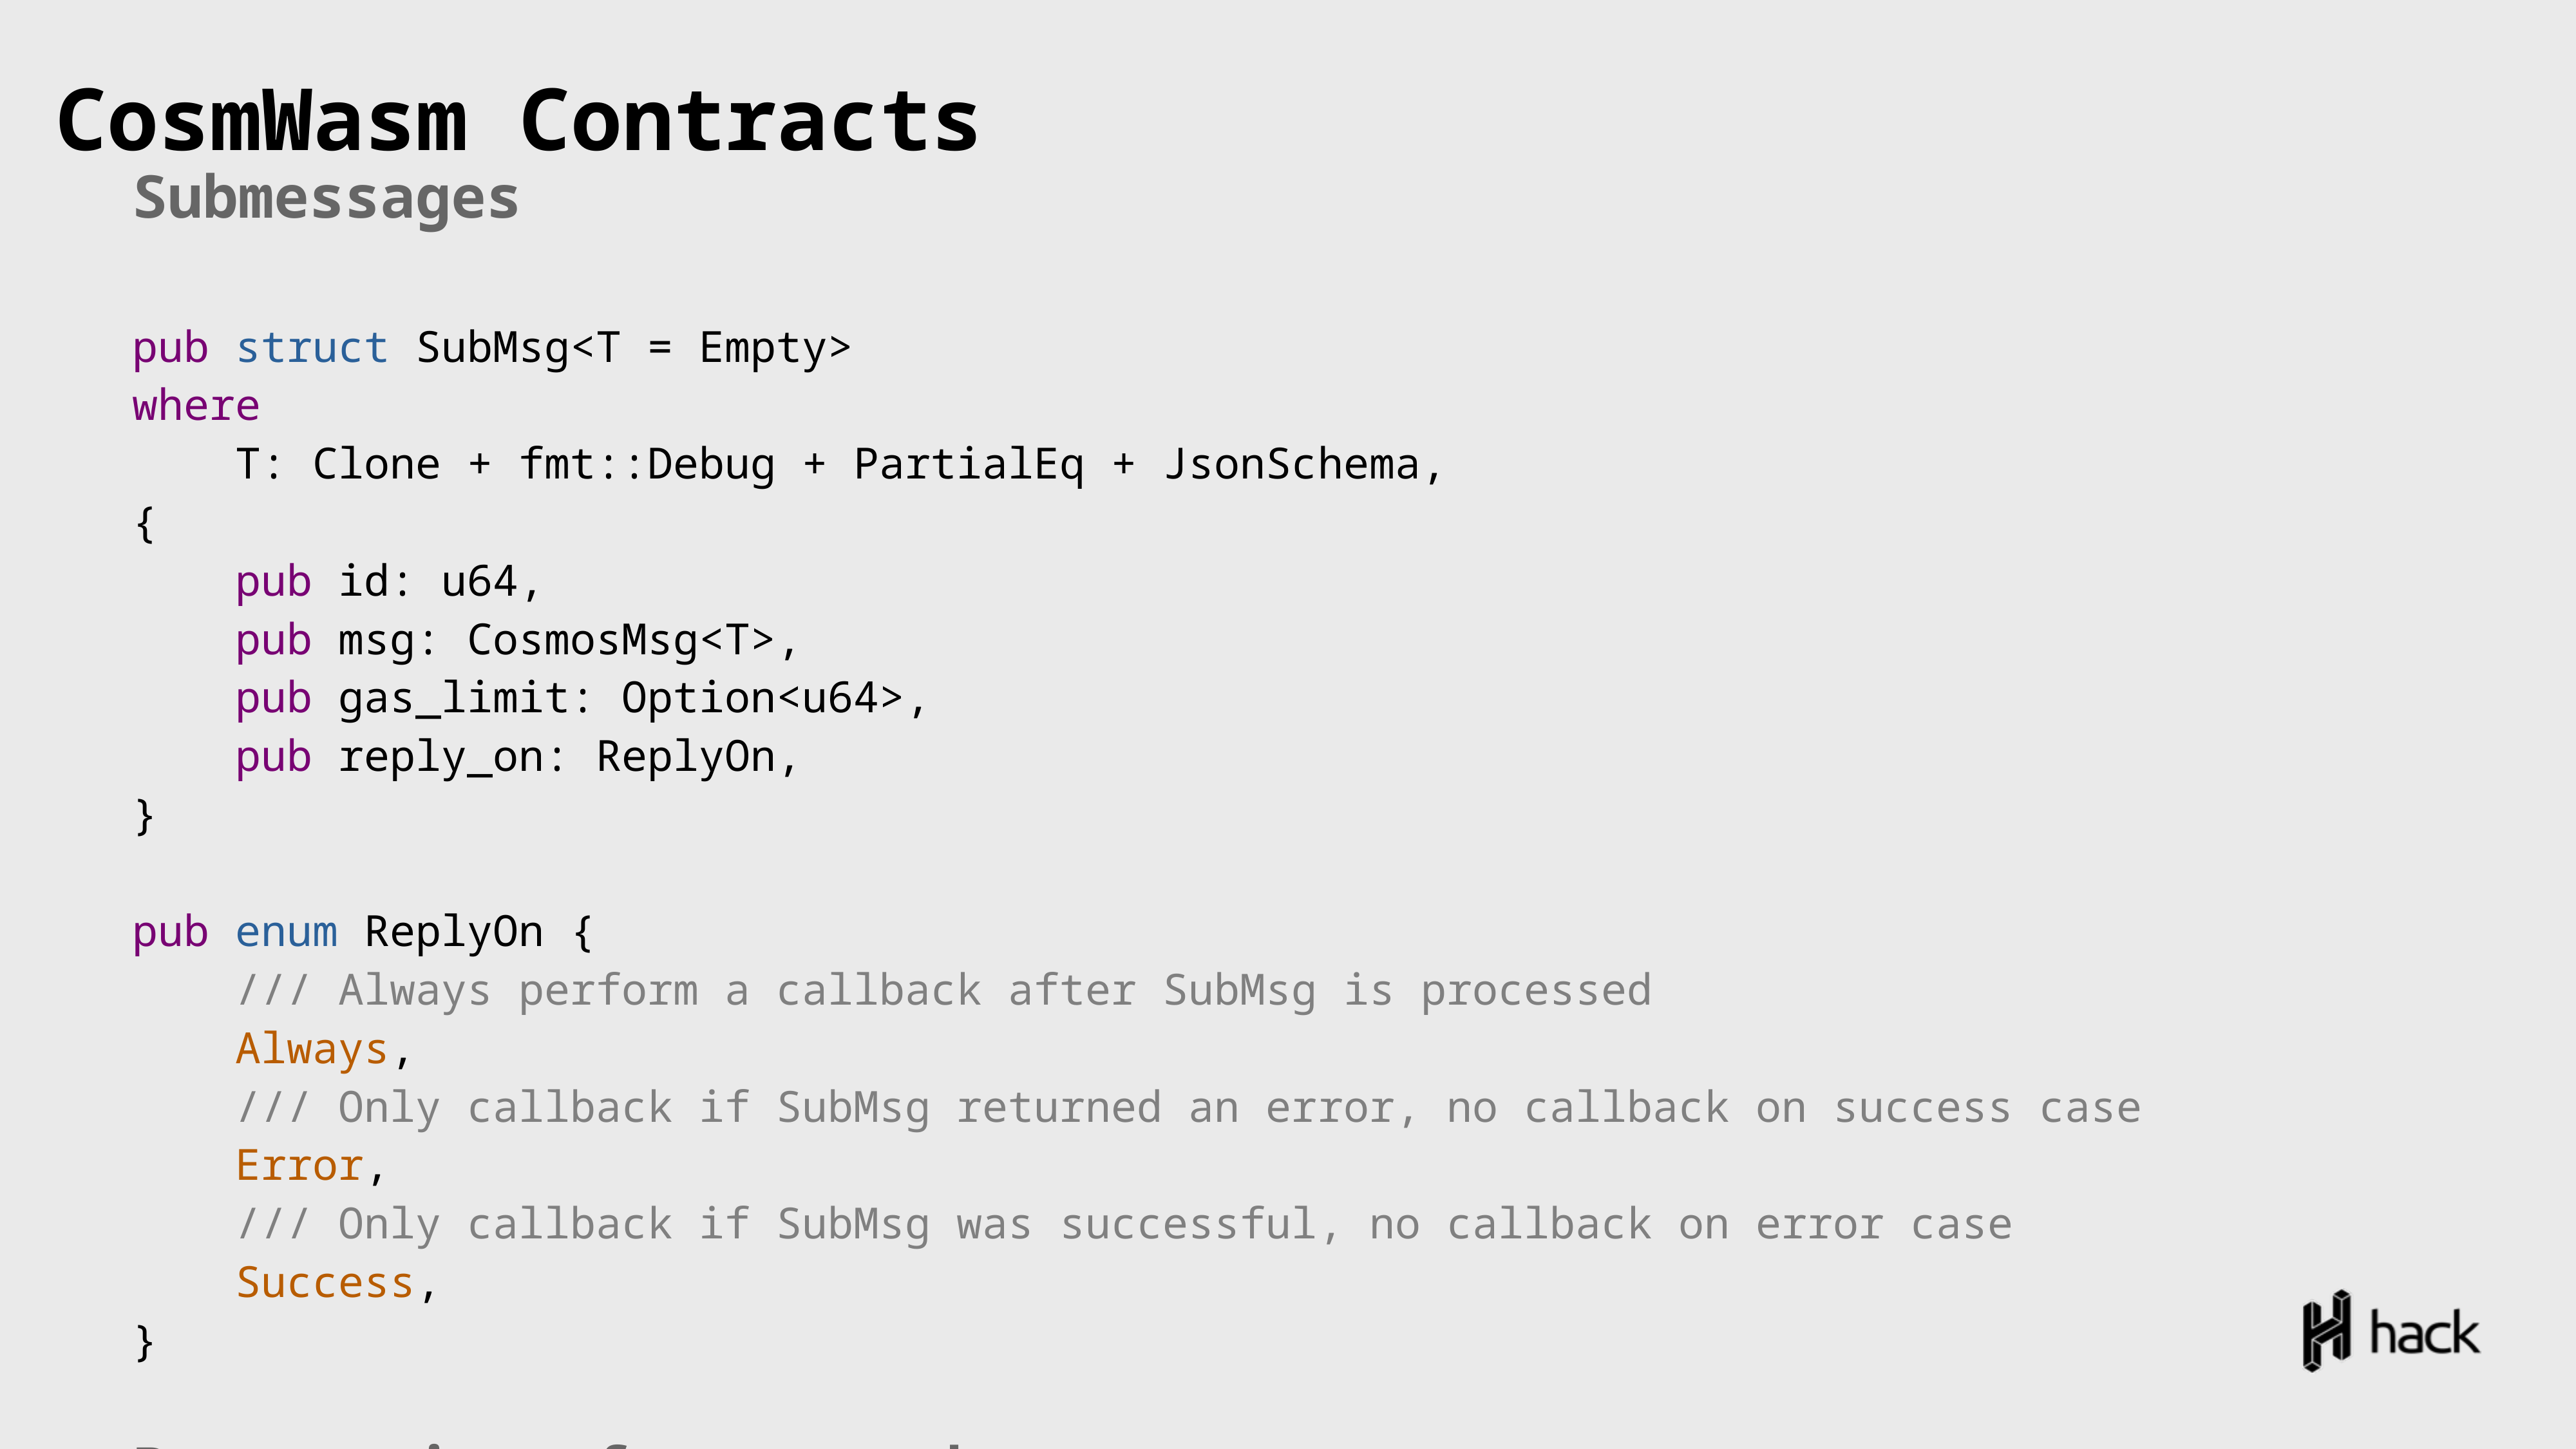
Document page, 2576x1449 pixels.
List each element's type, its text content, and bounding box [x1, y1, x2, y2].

title CosmWasm Contracts [0, 0, 1039, 235]
picture [2302, 1288, 2481, 1374]
text_box Submessages pub struct SubMsg<T = Empty> where T: Clone + fmt::Debug + PartialEq + JsonSchema, { pub id: u64, pub msg: CosmosMsg<T>, pub gas_limit: Option<u64>, pub reply_on: ReplyOn, } pub enum ReplyOn { /// Always perform a callback after SubMsg is processed Always, /// Only callback if SubMsg returned an error, no callback on success case Error, /// Only callback if SubMsg was successful, no callback on error case Success, } Propagation of context between contracts To stop reentrancy attacks, CosmWasm does not allow context to be stored in the contract memory. There are two ways to propagate state between contracts: - All events returned by the submessage can be read from the Reply message - Storing a temporary state using cw_storage_plus::Item and loading it in the reply handler [123, 150, 2253, 1342]
